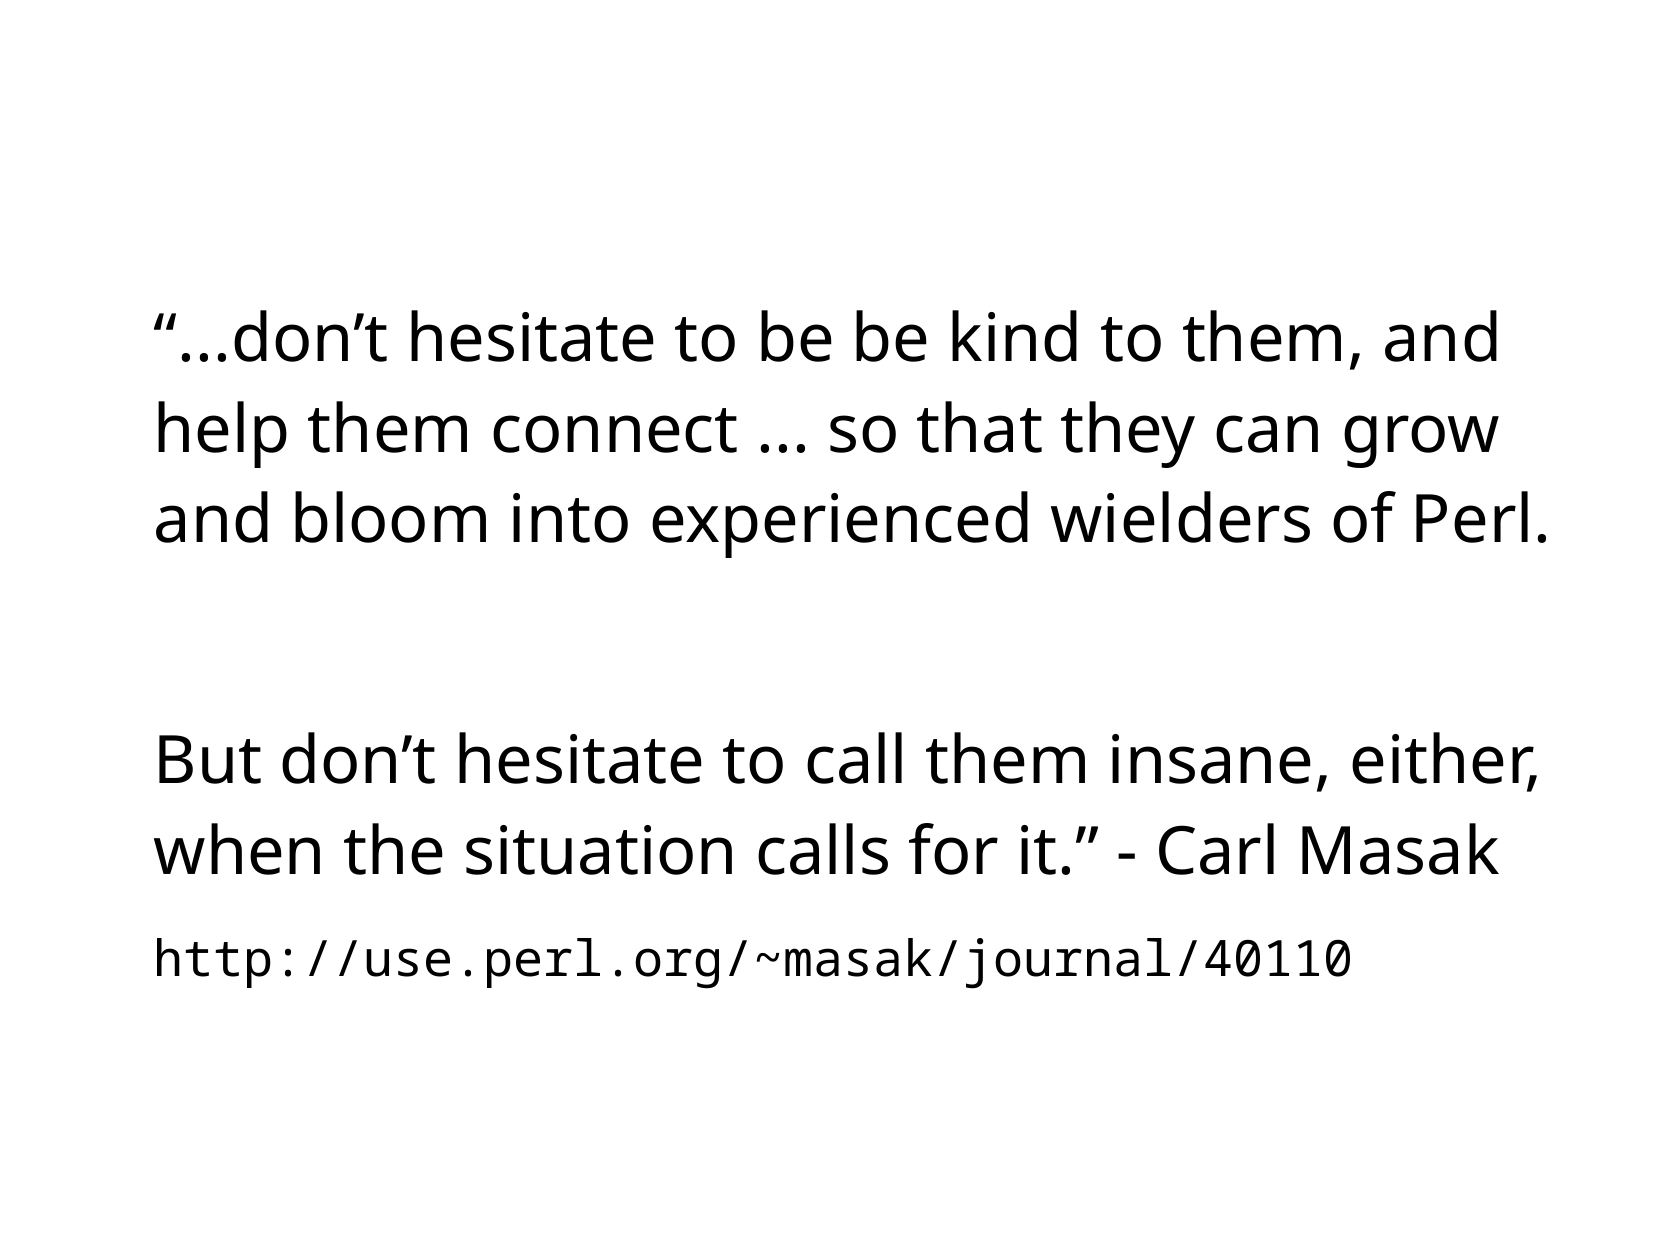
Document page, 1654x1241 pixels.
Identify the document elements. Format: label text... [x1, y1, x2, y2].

list “...don’t hesitate to be be kind to them, and help them connect ... so that they can grow and bloom into experienced wielders of Perl. But don’t hesitate to call them insane, either, when the situation calls for it.” - Carl Masak http://use.perl.org/~masak/journal/40110 [82, 290, 1571, 1109]
